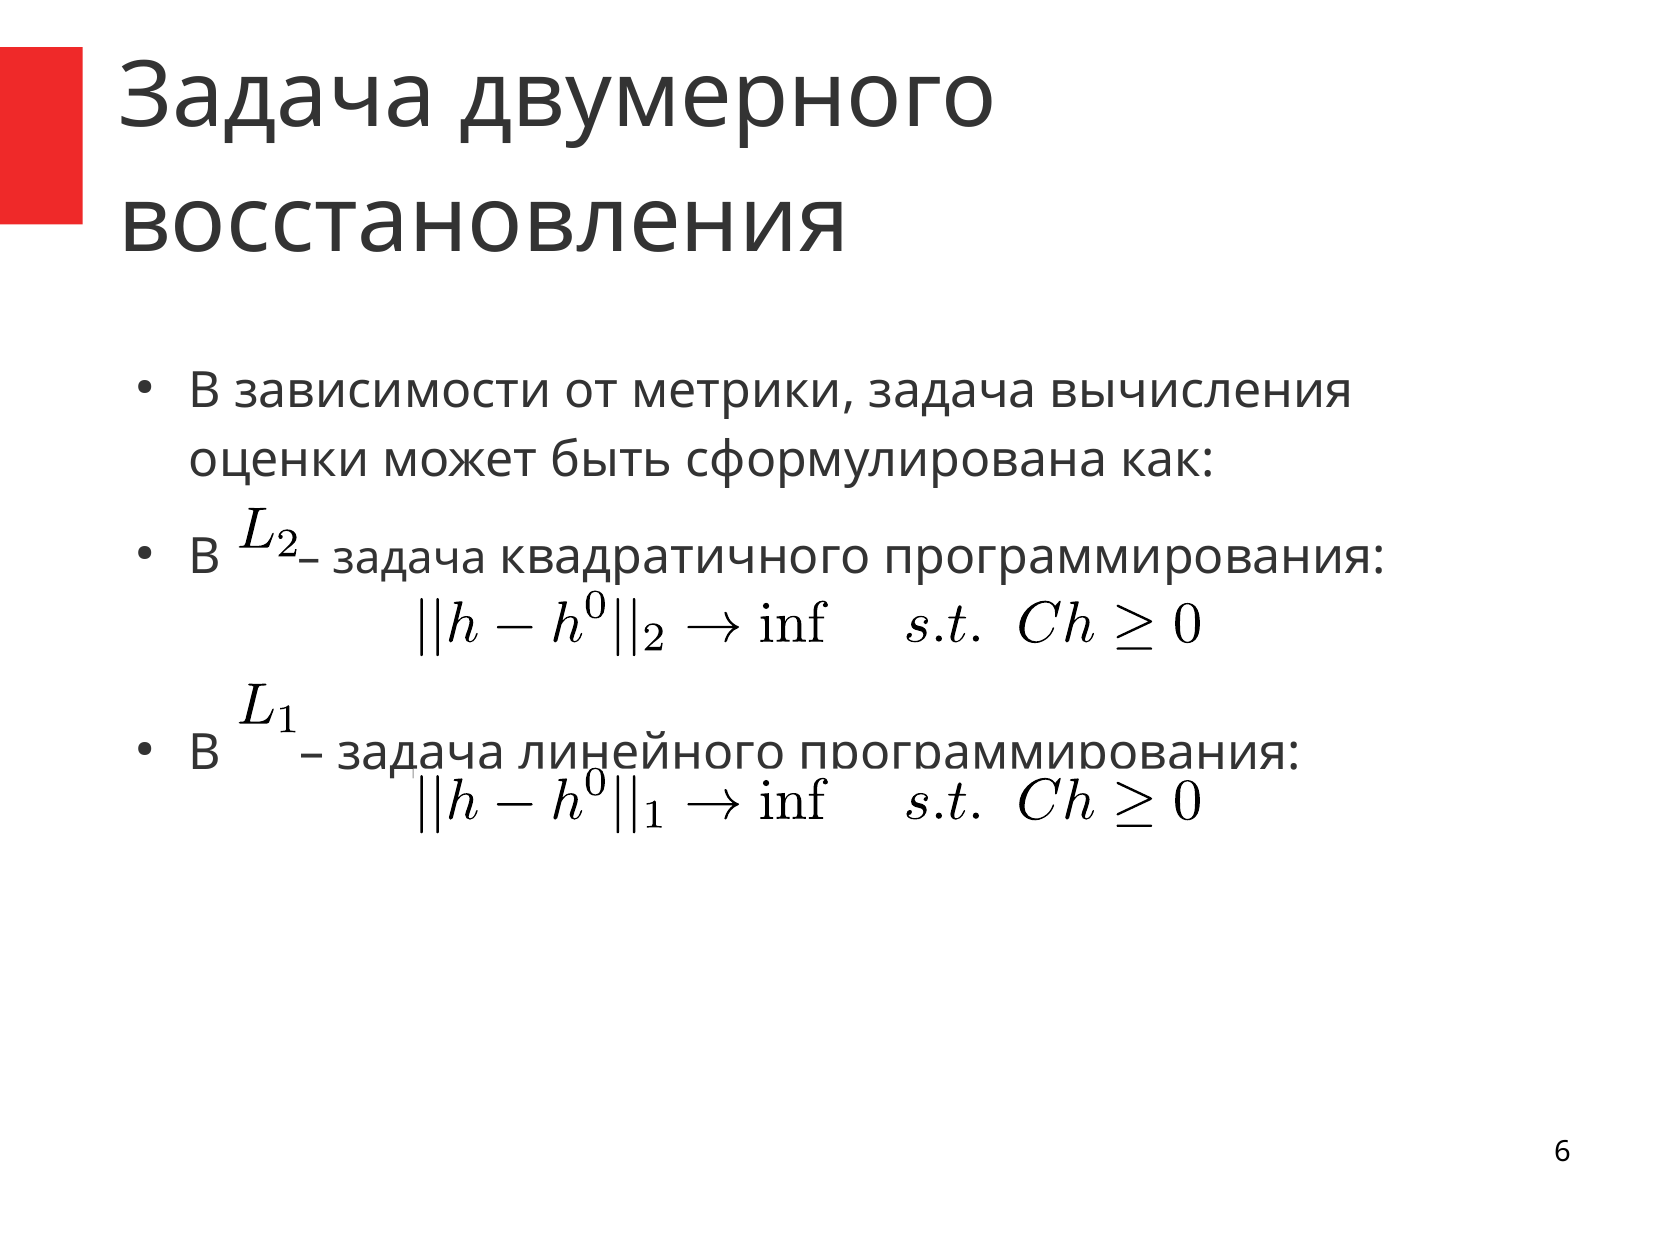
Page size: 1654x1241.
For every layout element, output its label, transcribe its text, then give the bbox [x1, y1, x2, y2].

text_box [236, 507, 300, 557]
list В зависимости от метрики, задача вычисления оценки может быть сформулирована как: В – задача квадратичного программирования: В – задача линейного программирования: [118, 354, 1536, 1074]
text_box [413, 590, 1203, 657]
title Задача двумерного восстановления [118, 45, 1571, 261]
text_box [236, 683, 300, 733]
text_box [413, 767, 1203, 834]
